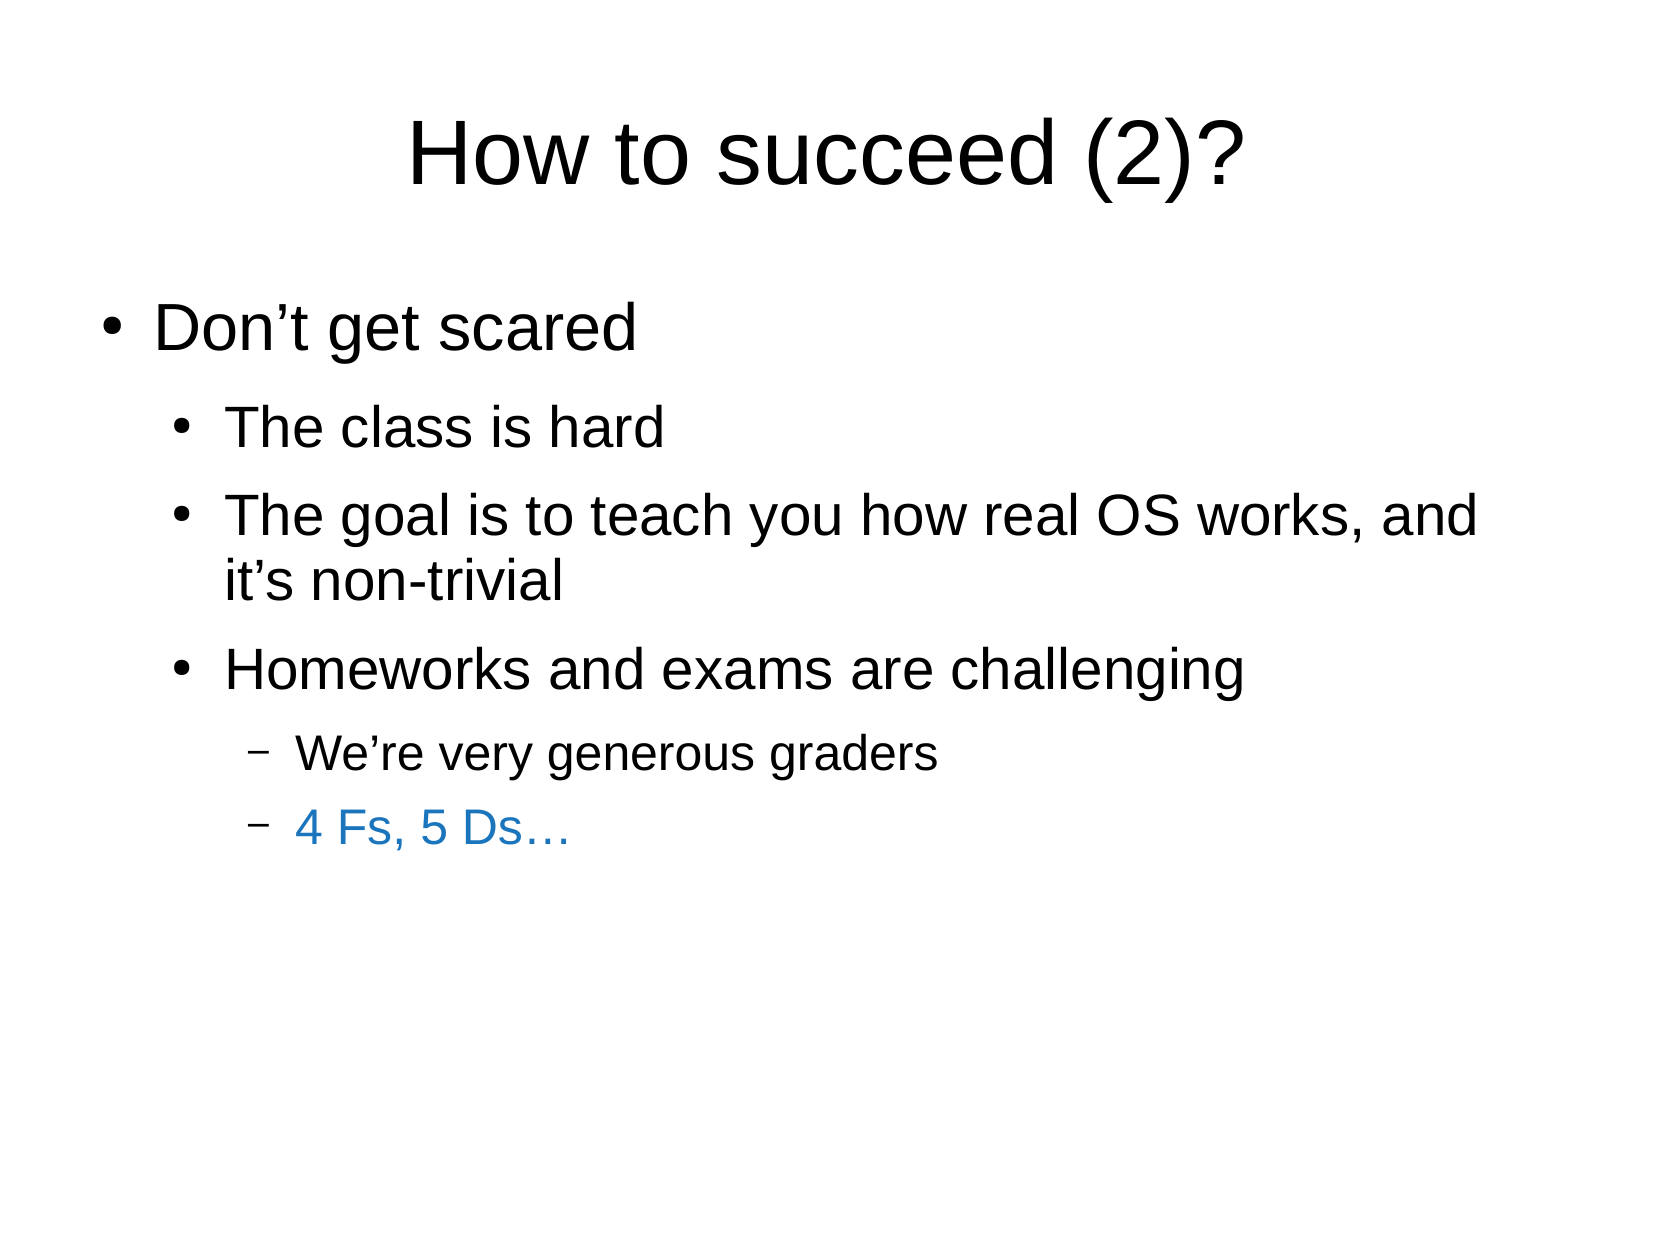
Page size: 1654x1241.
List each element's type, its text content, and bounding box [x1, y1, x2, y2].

list Don’t get scared The class is hard The goal is to teach you how real OS works, and it’s non-trivial Homeworks and exams are challenging We’re very generous graders 4 Fs, 5 Ds… [82, 290, 1538, 1126]
title How to succeed (2)? [82, 49, 1571, 257]
